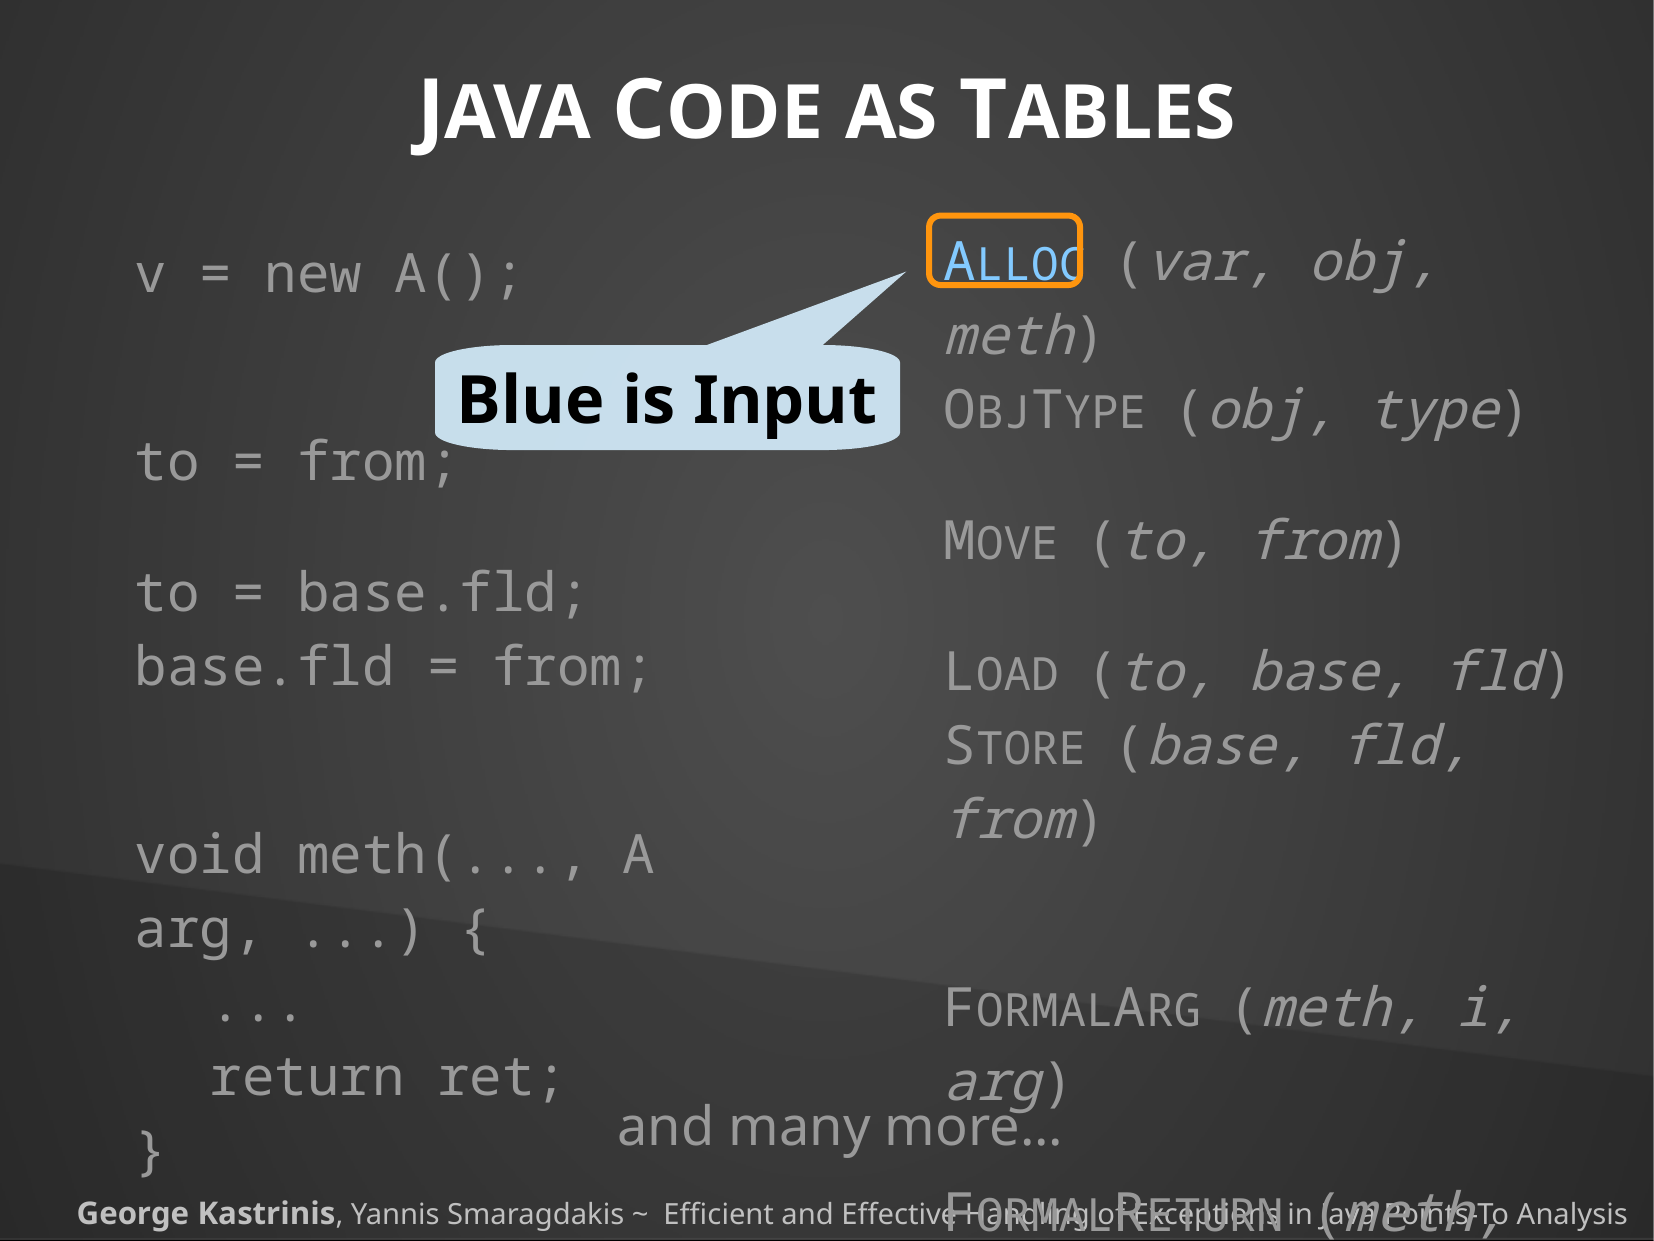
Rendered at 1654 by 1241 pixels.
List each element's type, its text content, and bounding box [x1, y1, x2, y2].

text_box ALLOC (var, obj, meth) OBJTYPE (obj, type) MOVE (to, from) LOAD (to, base, fld) STORE (base, fld, from) FORMALARG (meth, i, arg) FORMALRETURN (meth, ret) VCALL (base, sig, invo) [933, 219, 1077, 282]
picture [0, 0, 1654, 1241]
text_box Blue is Input [435, 271, 907, 451]
text_box ALLOC (var, obj, meth) OBJTYPE (obj, type) MOVE (to, from) LOAD (to, base, fld) STORE (base, fld, from) FORMALARG (meth, i, arg) FORMALRETURN (meth, ret) VCALL (base, sig, invo) [929, 215, 1591, 1046]
text_box v = new A(); to = from; to = base.fld; base.fld = from; void meth(..., A arg, ...) { ... return ret; } base.sig(...); [120, 227, 916, 1023]
text_box JAVA CODE AS TABLES [210, 41, 1444, 151]
text_box and many more... [602, 1079, 1051, 1156]
